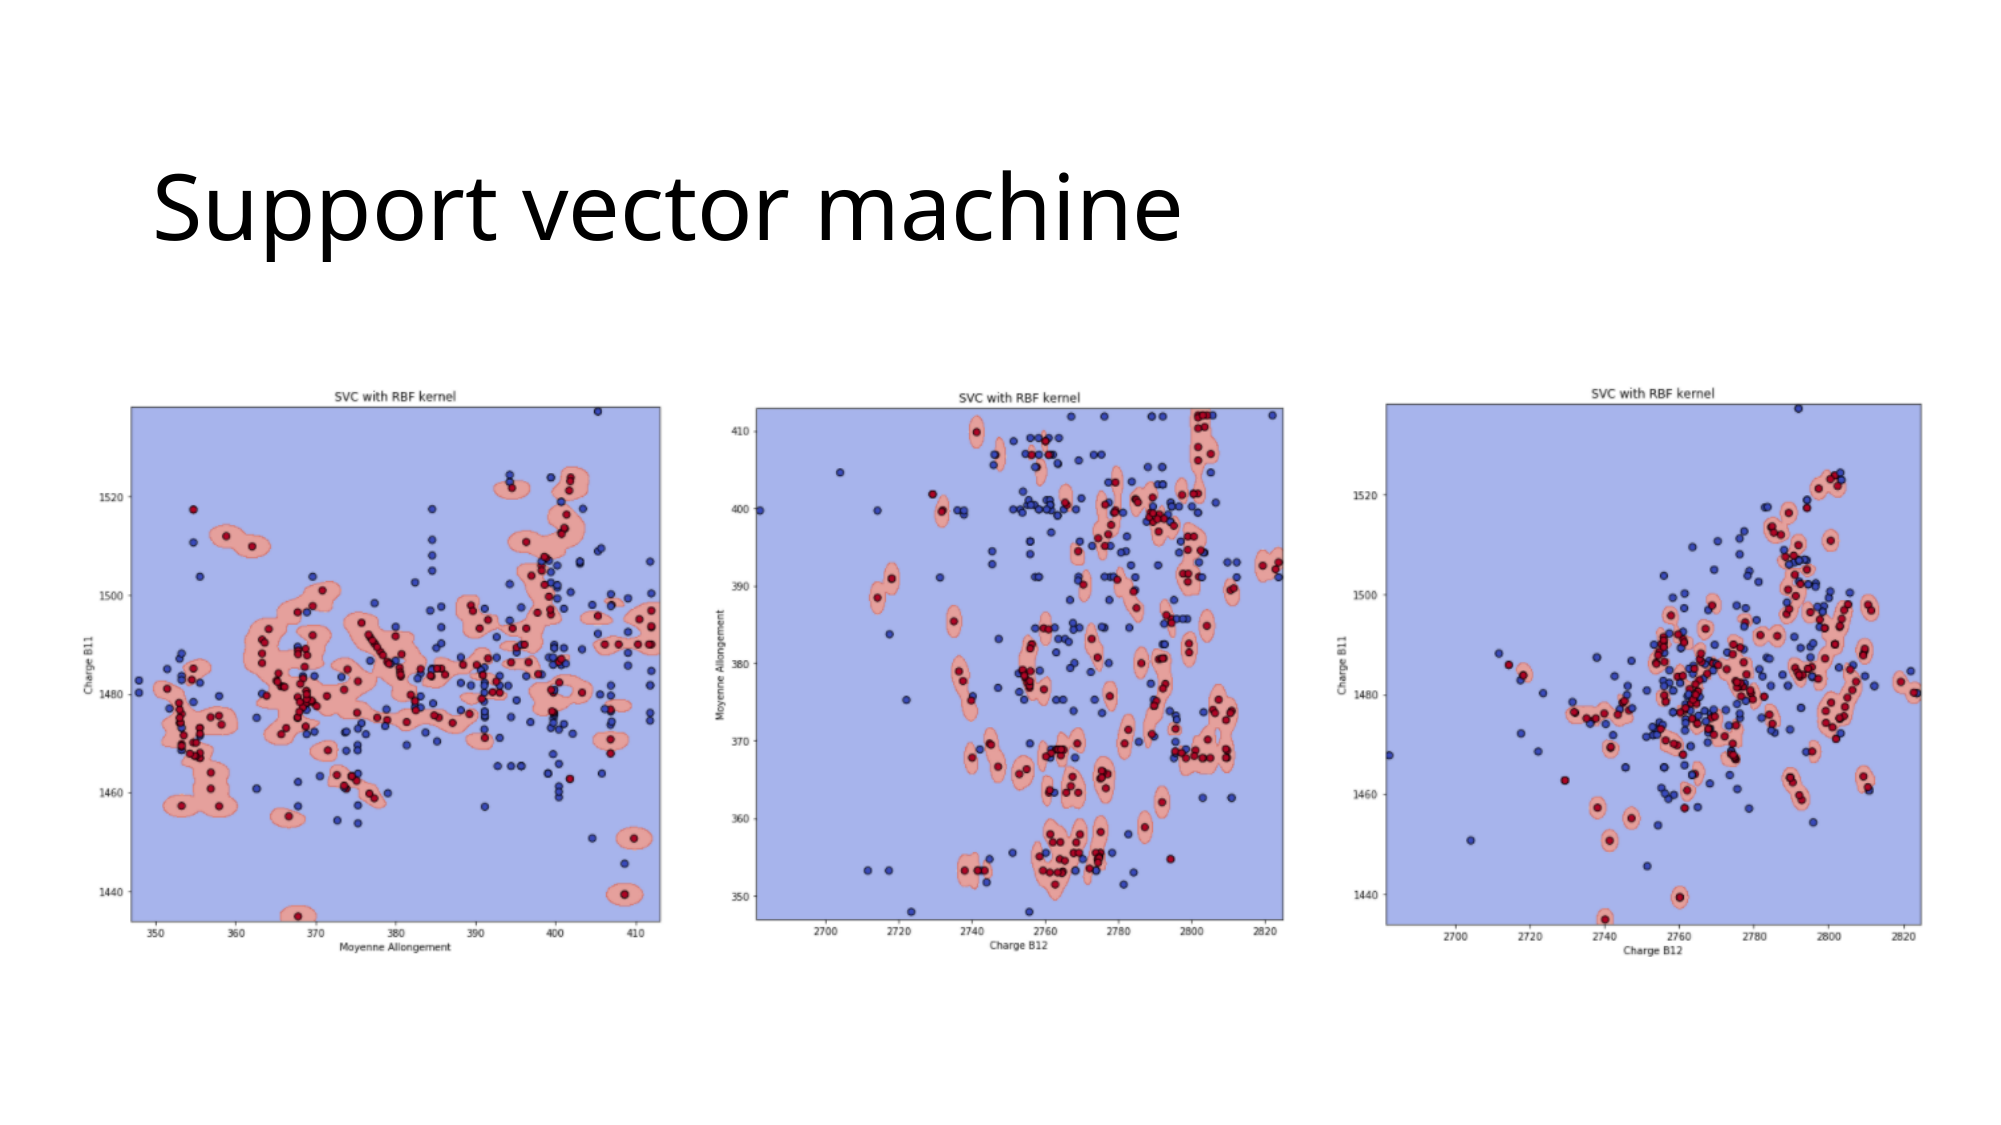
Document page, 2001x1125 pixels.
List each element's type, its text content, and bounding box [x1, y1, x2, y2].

picture [80, 347, 675, 960]
picture [1325, 377, 1944, 965]
title Support vector machine [137, 102, 1863, 320]
picture [702, 383, 1298, 960]
